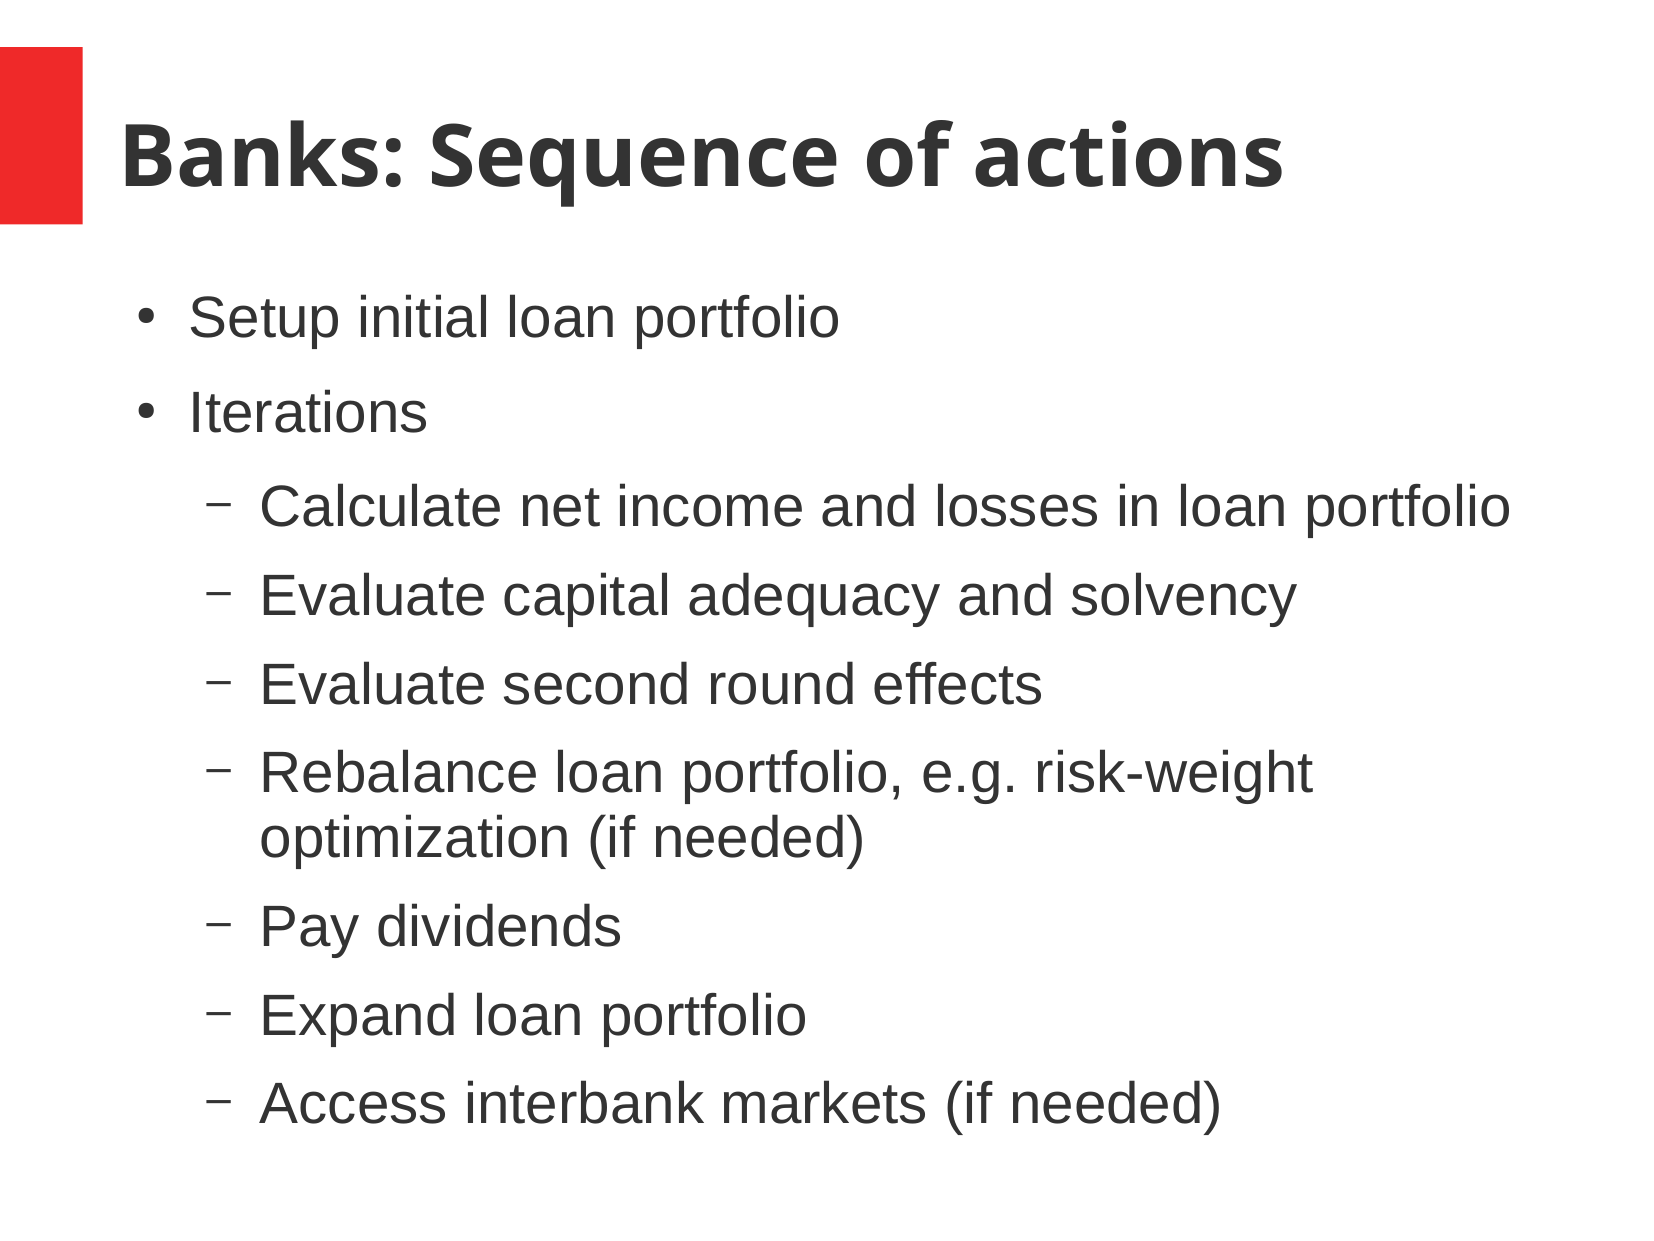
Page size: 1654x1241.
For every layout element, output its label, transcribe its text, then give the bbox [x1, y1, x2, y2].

list Setup initial loan portfolio Iterations Calculate net income and losses in loan portfolio Evaluate capital adequacy and solvency Evaluate second round effects Rebalance loan portfolio, e.g. risk-weight optimization (if needed) Pay dividends Expand loan portfolio Access interbank markets (if needed) [118, 285, 1536, 1186]
title Banks: Sequence of actions [118, 49, 1571, 257]
